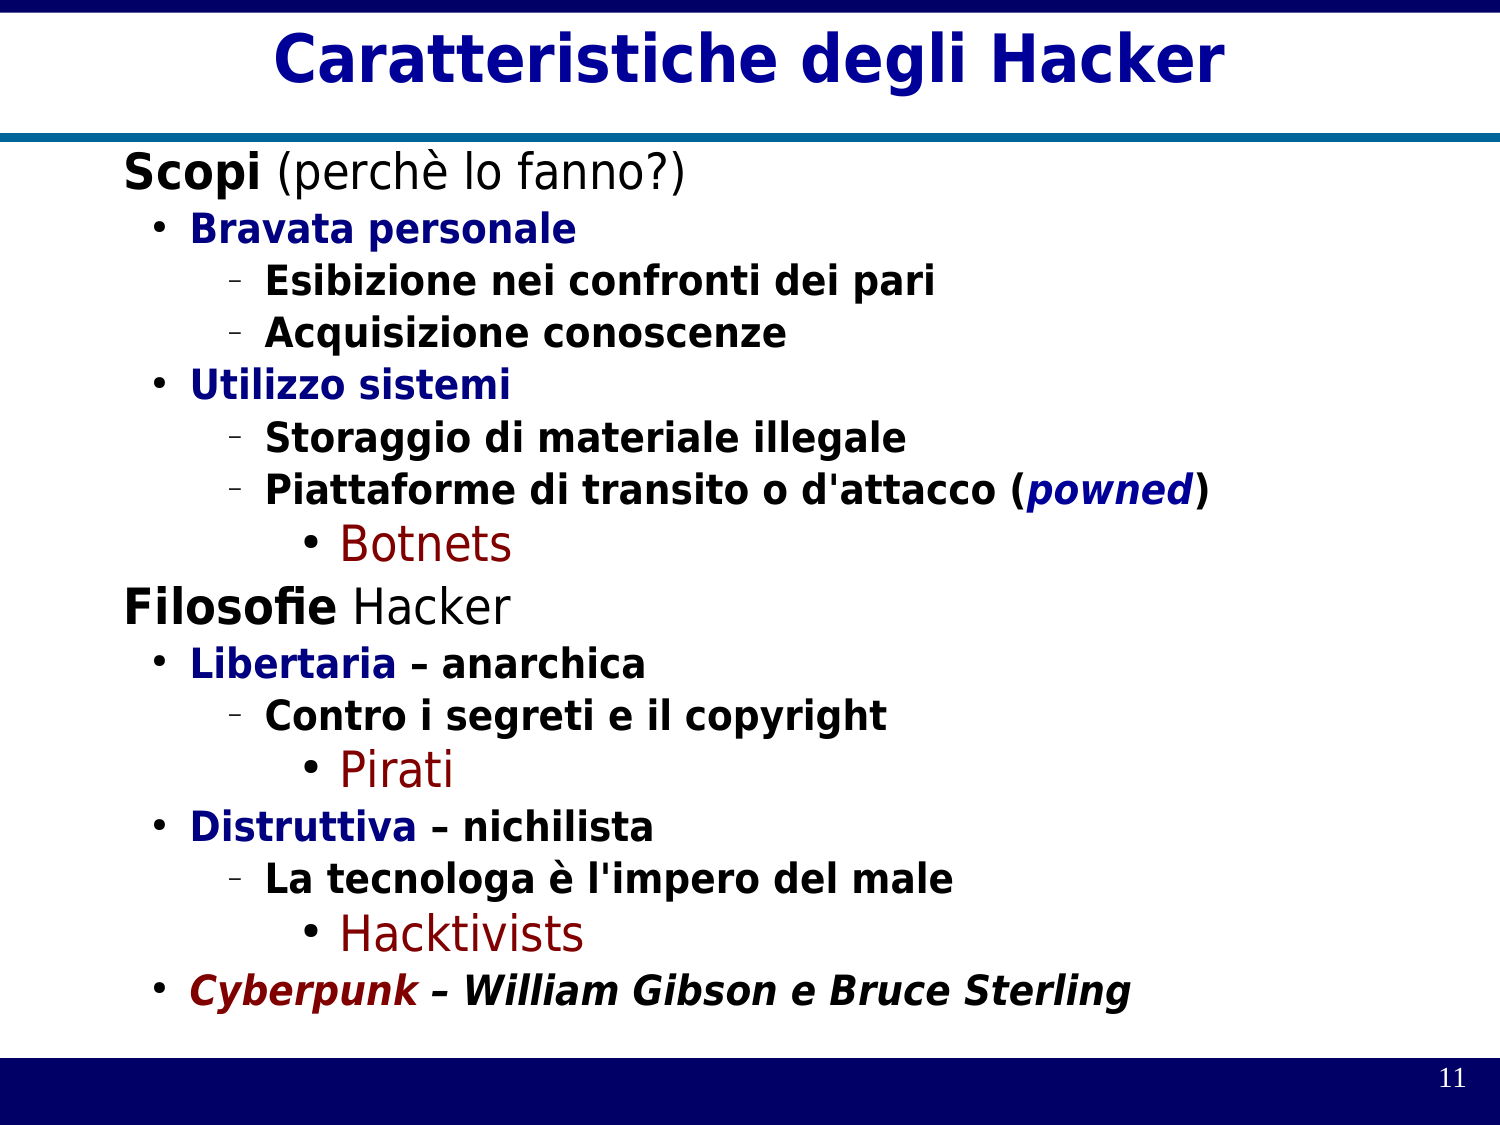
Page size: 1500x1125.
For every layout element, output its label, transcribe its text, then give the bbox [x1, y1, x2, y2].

title Caratteristiche degli Hacker [62, 0, 1438, 126]
list Scopi (perchè lo fanno?) Bravata personale Esibizione nei confronti dei pari Acquisizione conoscenze Utilizzo sistemi Storaggio di materiale illegale Piattaforme di transito o d'attacco (powned) Botnets Filosofie Hacker Libertaria – anarchica Contro i segreti e il copyright Pirati Distruttiva – nichilista La tecnologa è l'impero del male Hacktivists Cyberpunk – William Gibson e Bruce Sterling [2, 149, 1456, 1096]
